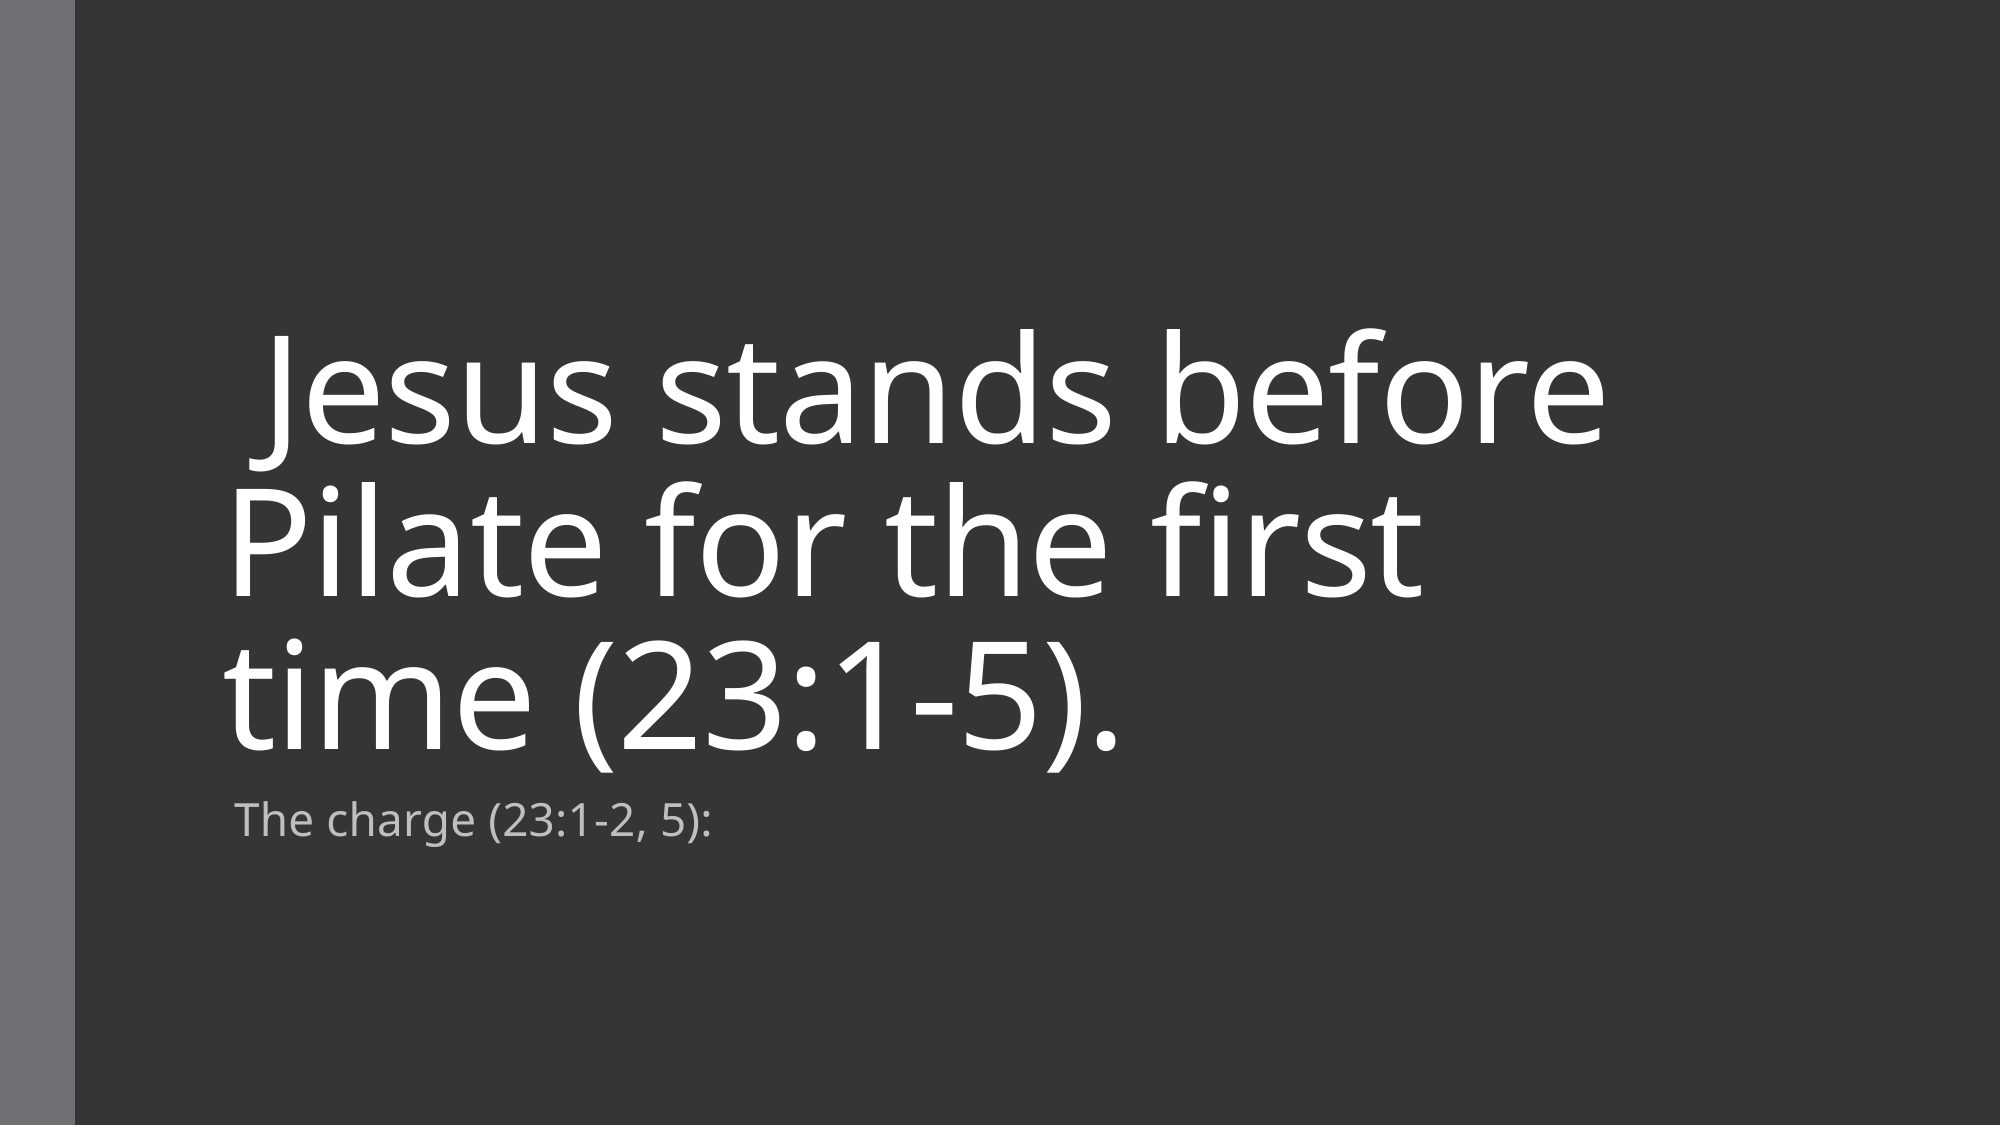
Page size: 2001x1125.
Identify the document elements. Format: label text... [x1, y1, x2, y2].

title Jesus stands before Pilate for the first time (23:1-5). [206, 124, 1752, 787]
subtitle The charge (23:1-2, 5): [206, 787, 1752, 1066]
